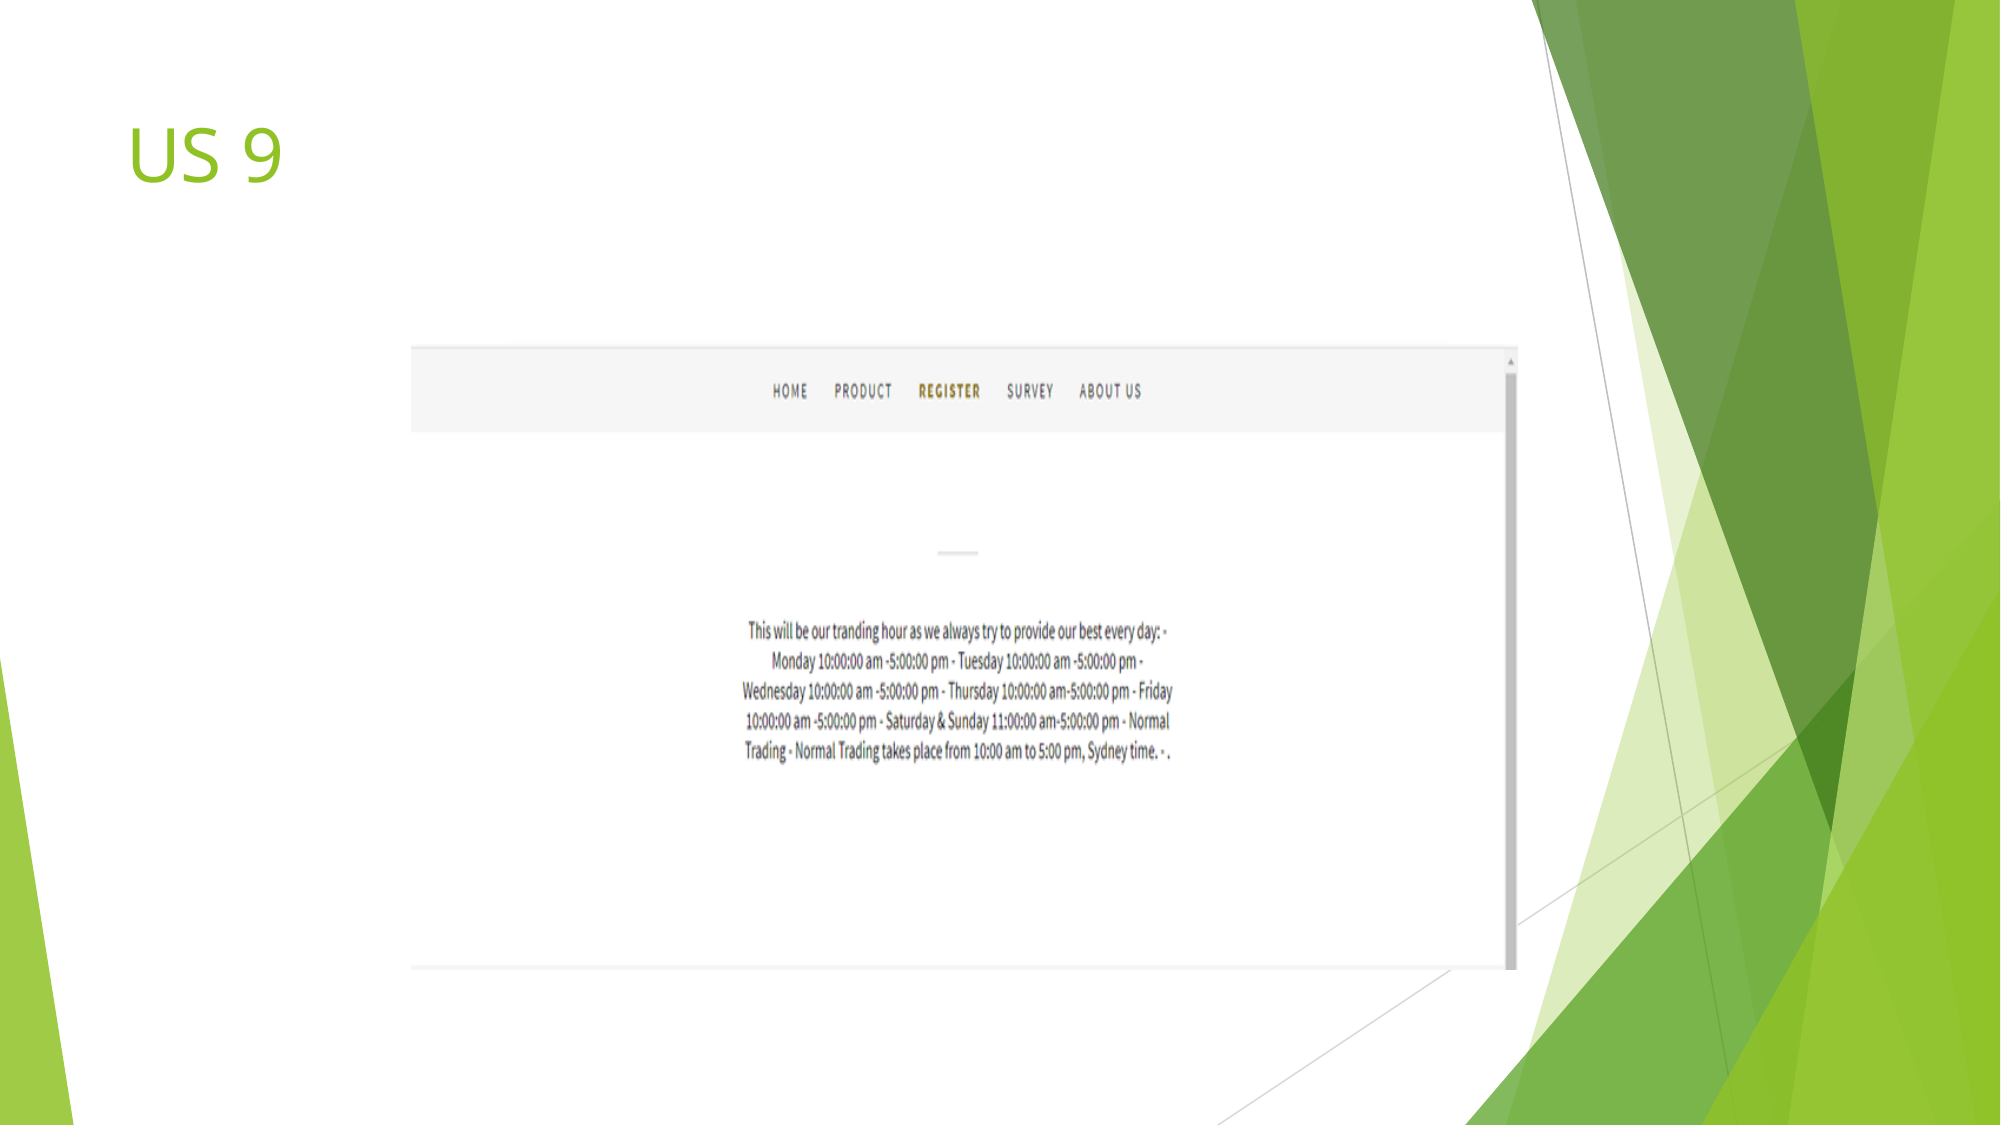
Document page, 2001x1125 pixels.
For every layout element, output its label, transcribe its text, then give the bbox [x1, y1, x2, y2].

picture [411, 341, 1518, 970]
title US 9 [111, 99, 1522, 317]
